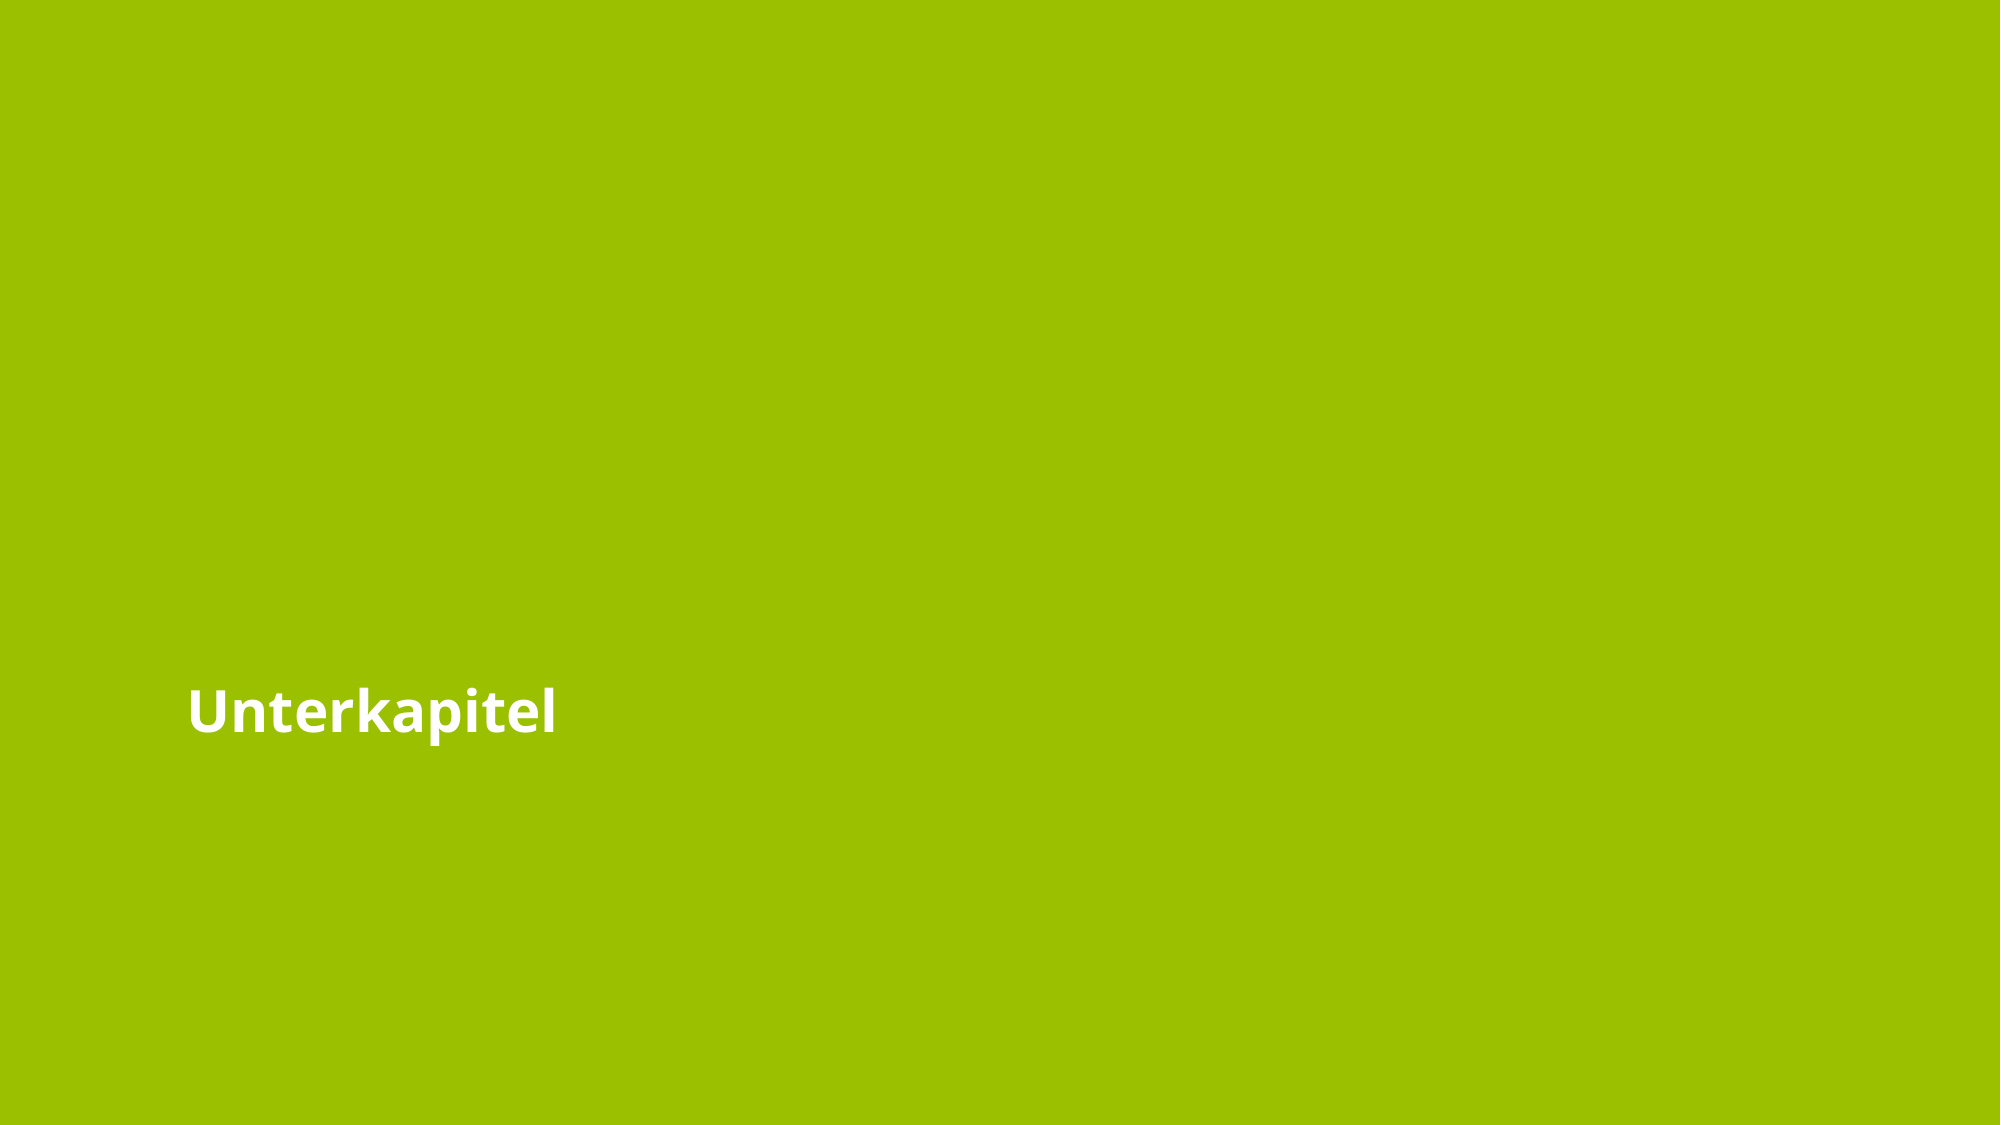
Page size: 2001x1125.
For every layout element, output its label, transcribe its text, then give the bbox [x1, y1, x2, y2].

title Unterkapitel [171, 284, 1897, 753]
